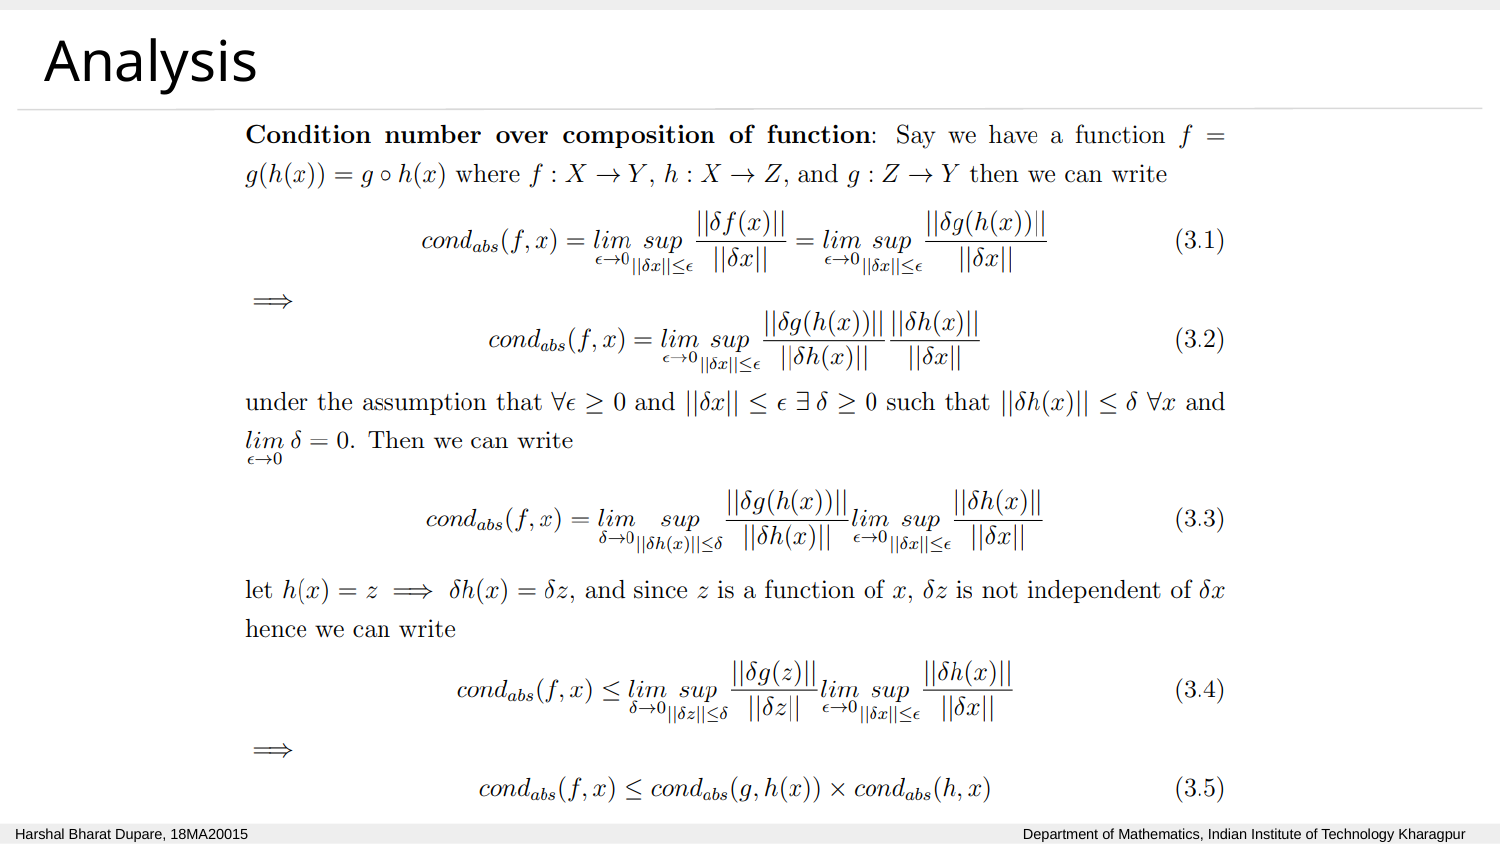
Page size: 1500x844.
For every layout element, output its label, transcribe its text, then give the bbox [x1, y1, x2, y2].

text_box [0, 0, 1500, 10]
text_box Analysis [0, 10, 1500, 108]
picture [137, 111, 1363, 821]
text_box Harshal Bharat Dupare, 18MA20015 Department of Mathematics, Indian Institute of Technology Kharagpur [0, 823, 1500, 844]
